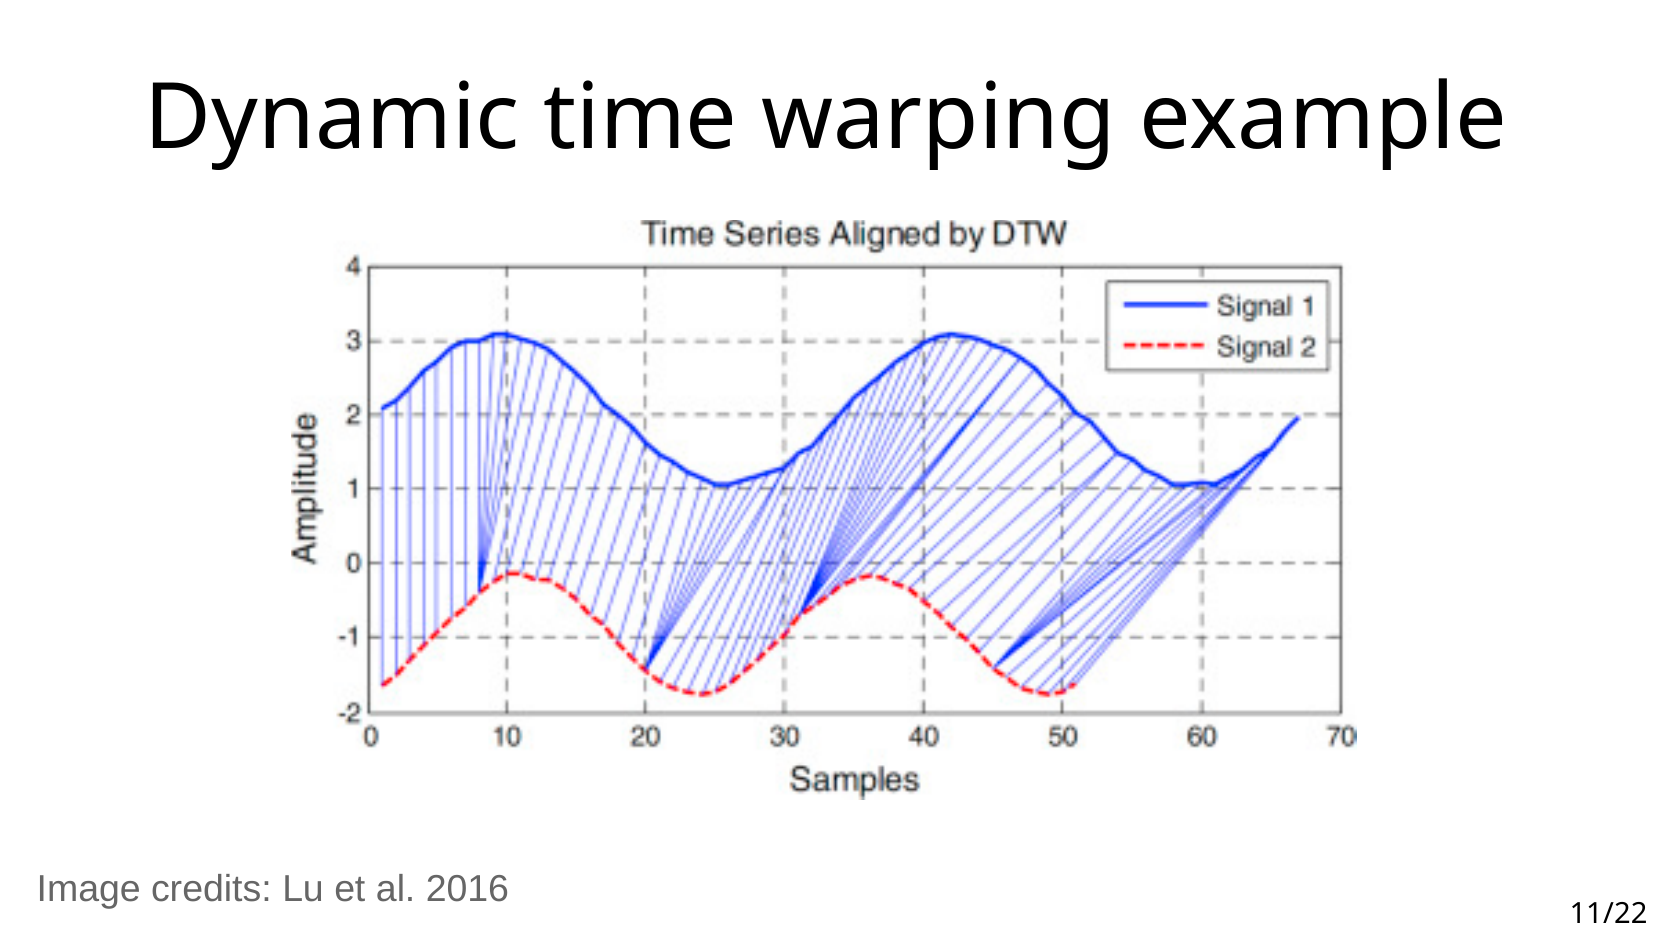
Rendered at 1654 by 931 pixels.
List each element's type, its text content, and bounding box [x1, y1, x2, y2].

text_box Image credits: Lu et al. 2016 [21, 860, 834, 918]
title Dynamic time warping example [82, 1, 1571, 226]
picture [291, 220, 1357, 800]
